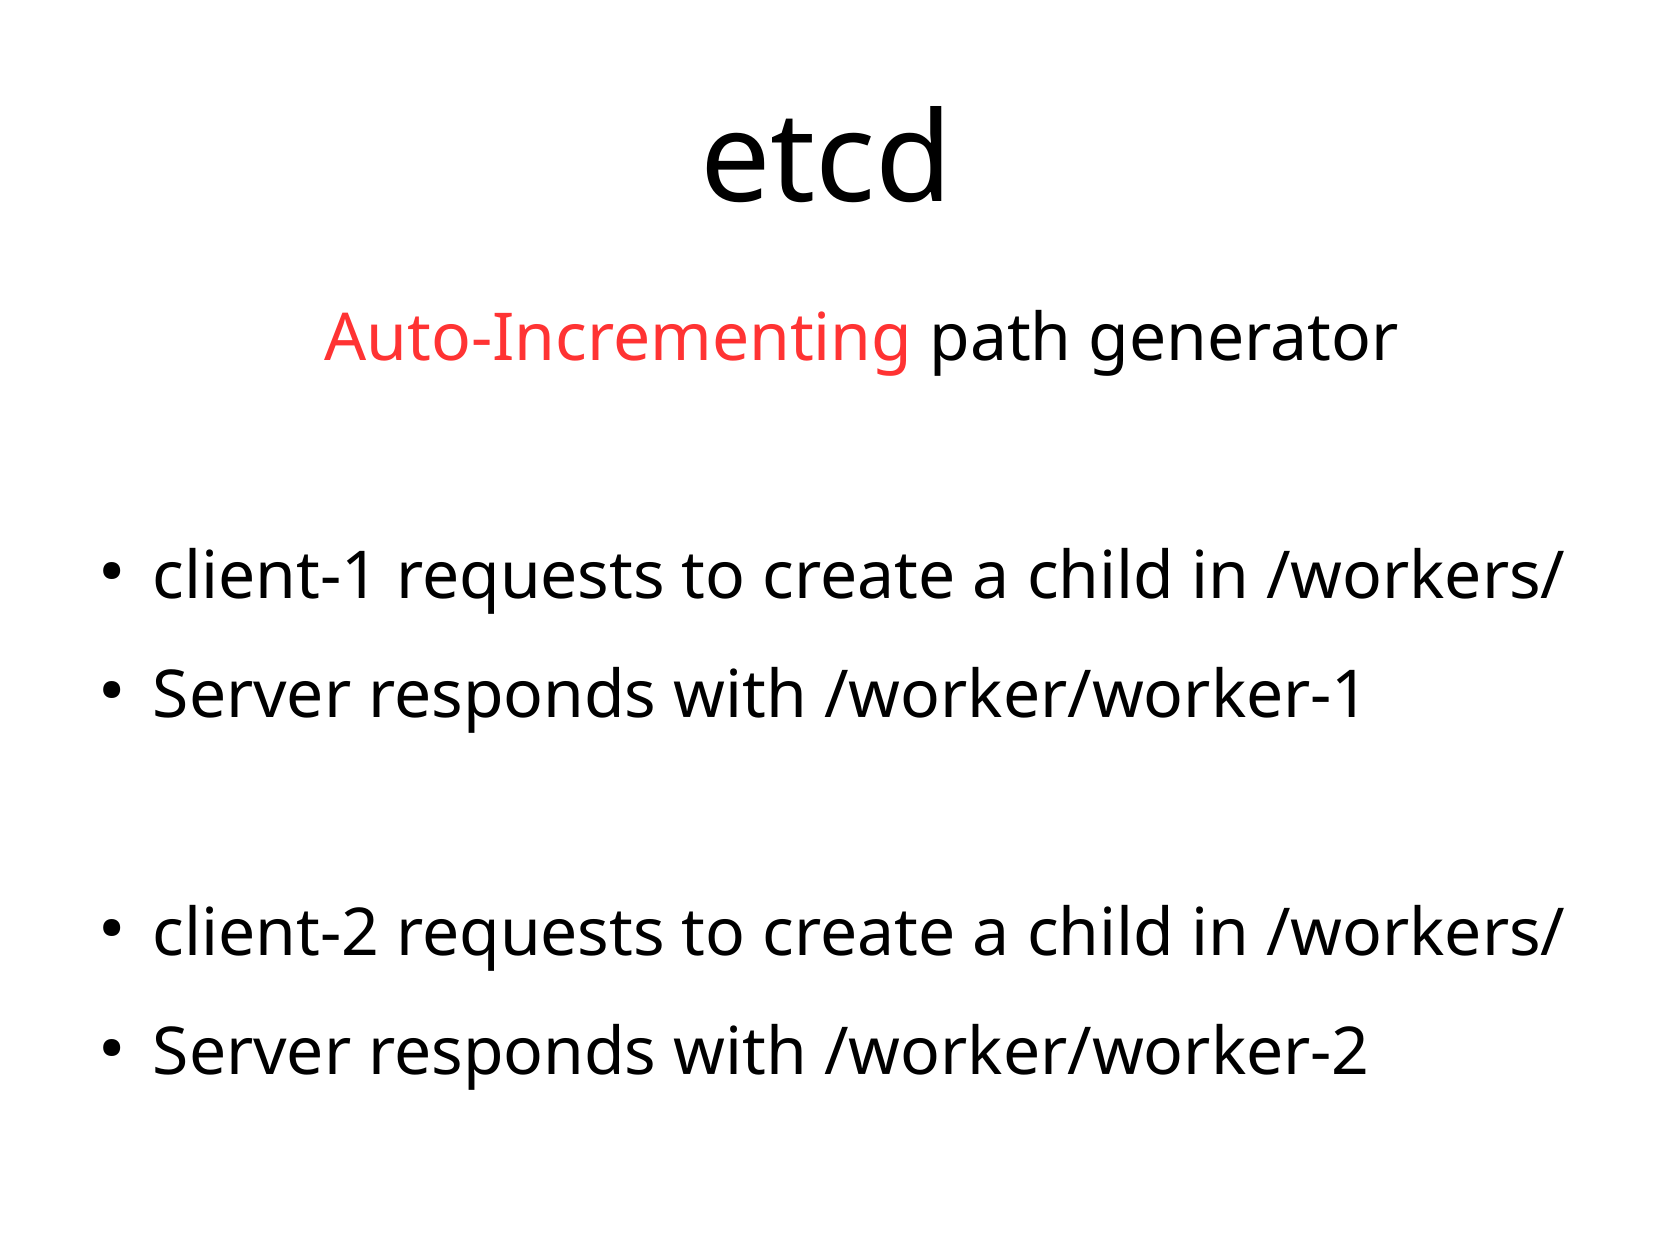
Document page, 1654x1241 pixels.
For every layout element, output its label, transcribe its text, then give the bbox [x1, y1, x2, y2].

title etcd [82, 49, 1571, 257]
list Auto-Incrementing path generator client-1 requests to create a child in /workers/ Server responds with /worker/worker-1 client-2 requests to create a child in /workers/ Server responds with /worker/worker-2 [82, 290, 1571, 1155]
